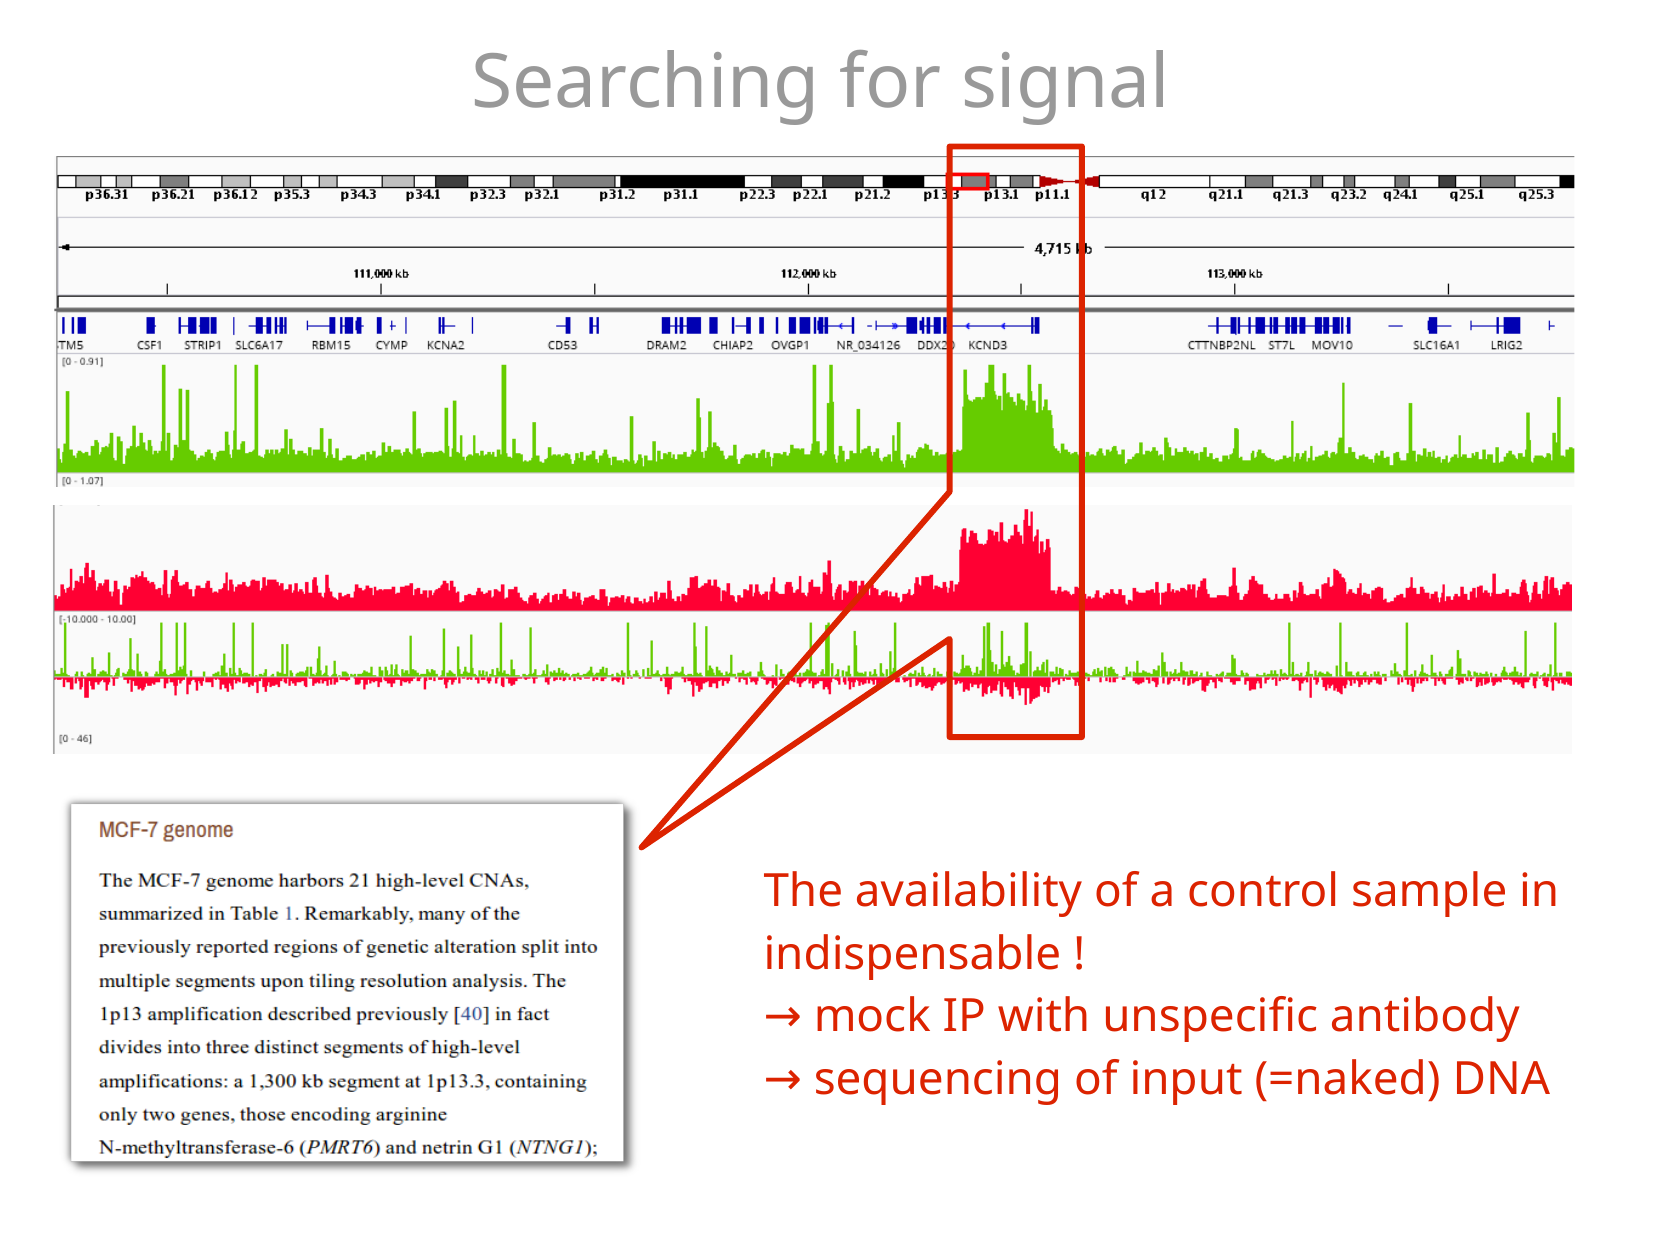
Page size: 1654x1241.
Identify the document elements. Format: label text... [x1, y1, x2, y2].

picture [728, 505, 1078, 754]
picture [59, 793, 643, 1179]
picture [1085, 156, 1575, 487]
title Searching for signal [953, 150, 1078, 154]
picture [787, 505, 1572, 754]
title Searching for signal [76, 2, 1565, 154]
picture [953, 156, 1078, 487]
picture [54, 156, 946, 487]
text_box The availability of a control sample in indispensable ! → mock IP with unspecific antibody → sequencing of input (=naked) DNA [748, 850, 1569, 1116]
picture [51, 505, 933, 754]
